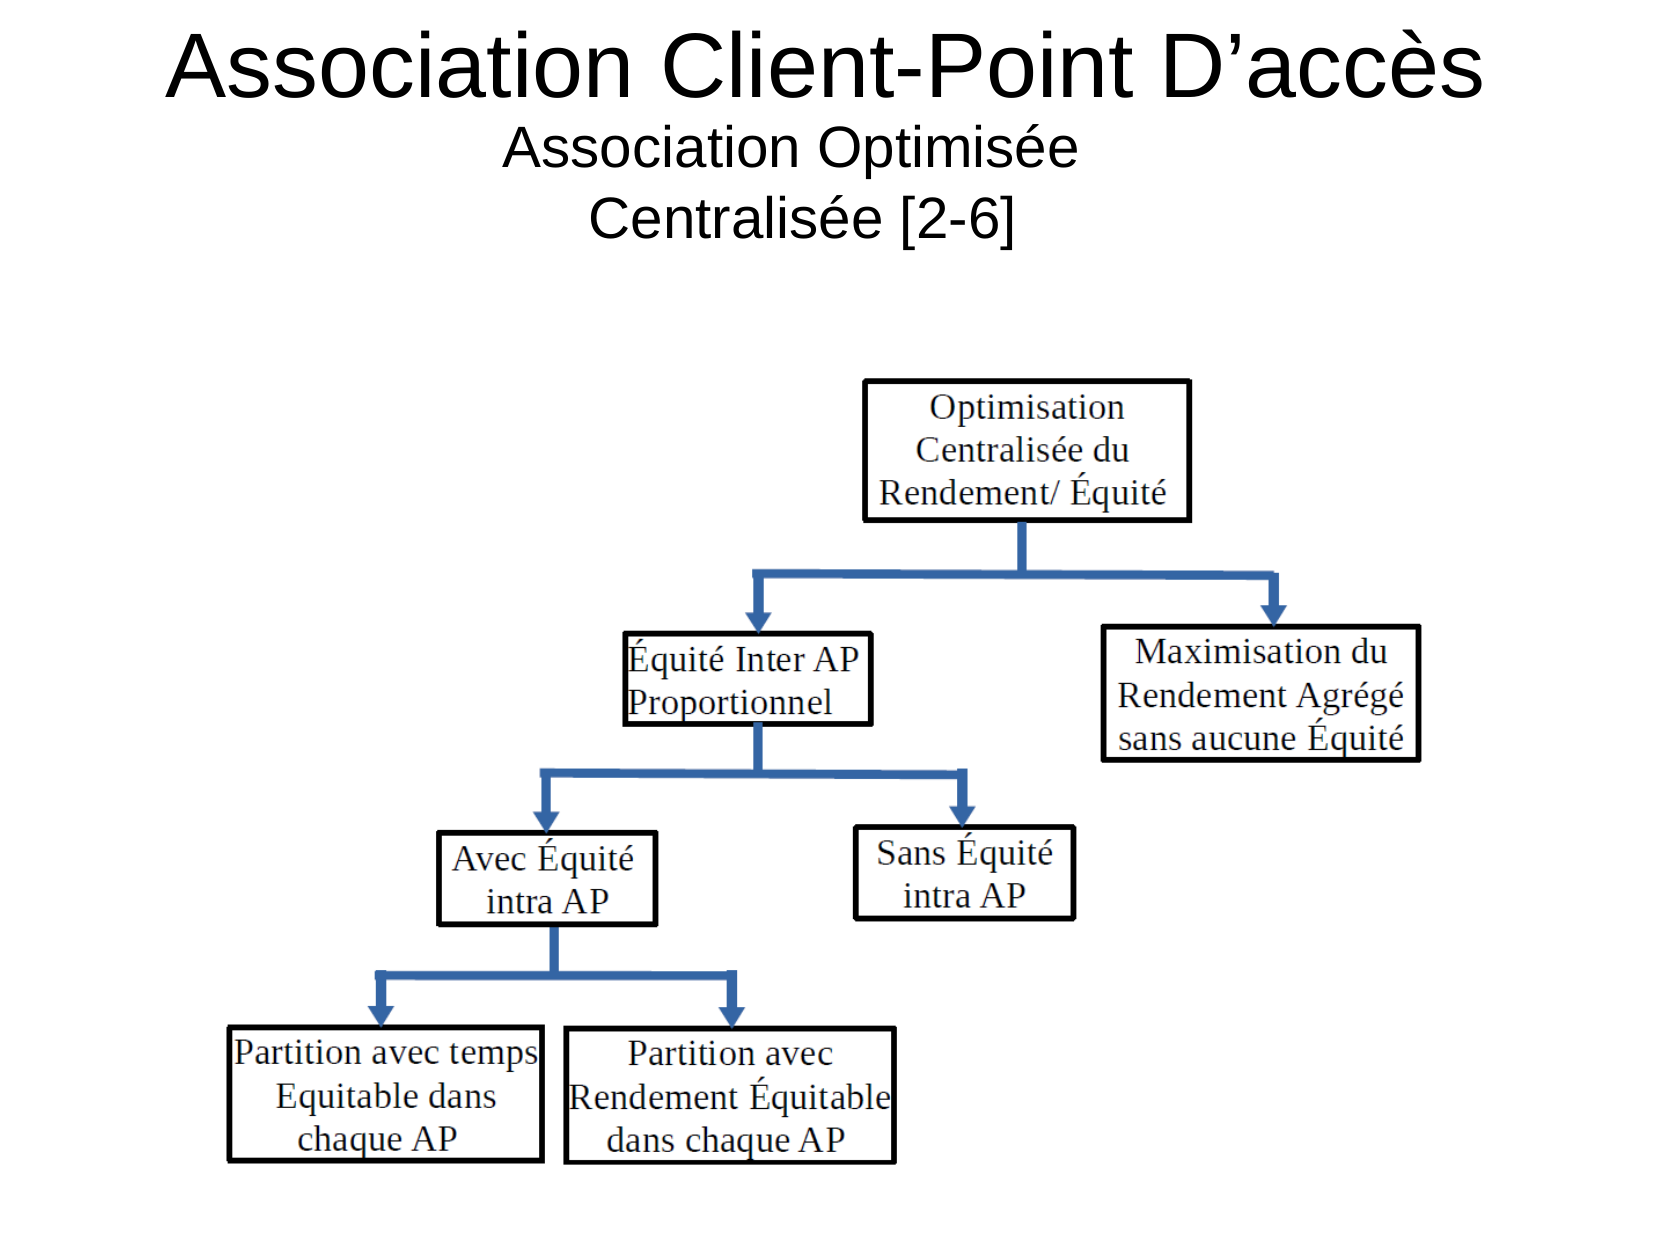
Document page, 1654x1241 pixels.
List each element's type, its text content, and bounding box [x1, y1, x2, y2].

picture [215, 354, 1440, 1174]
title Association Client-Point D’accès [82, 2, 1571, 130]
title Association Optimisée [496, 106, 1087, 189]
title Centralisée [2-6] [507, 185, 1099, 252]
